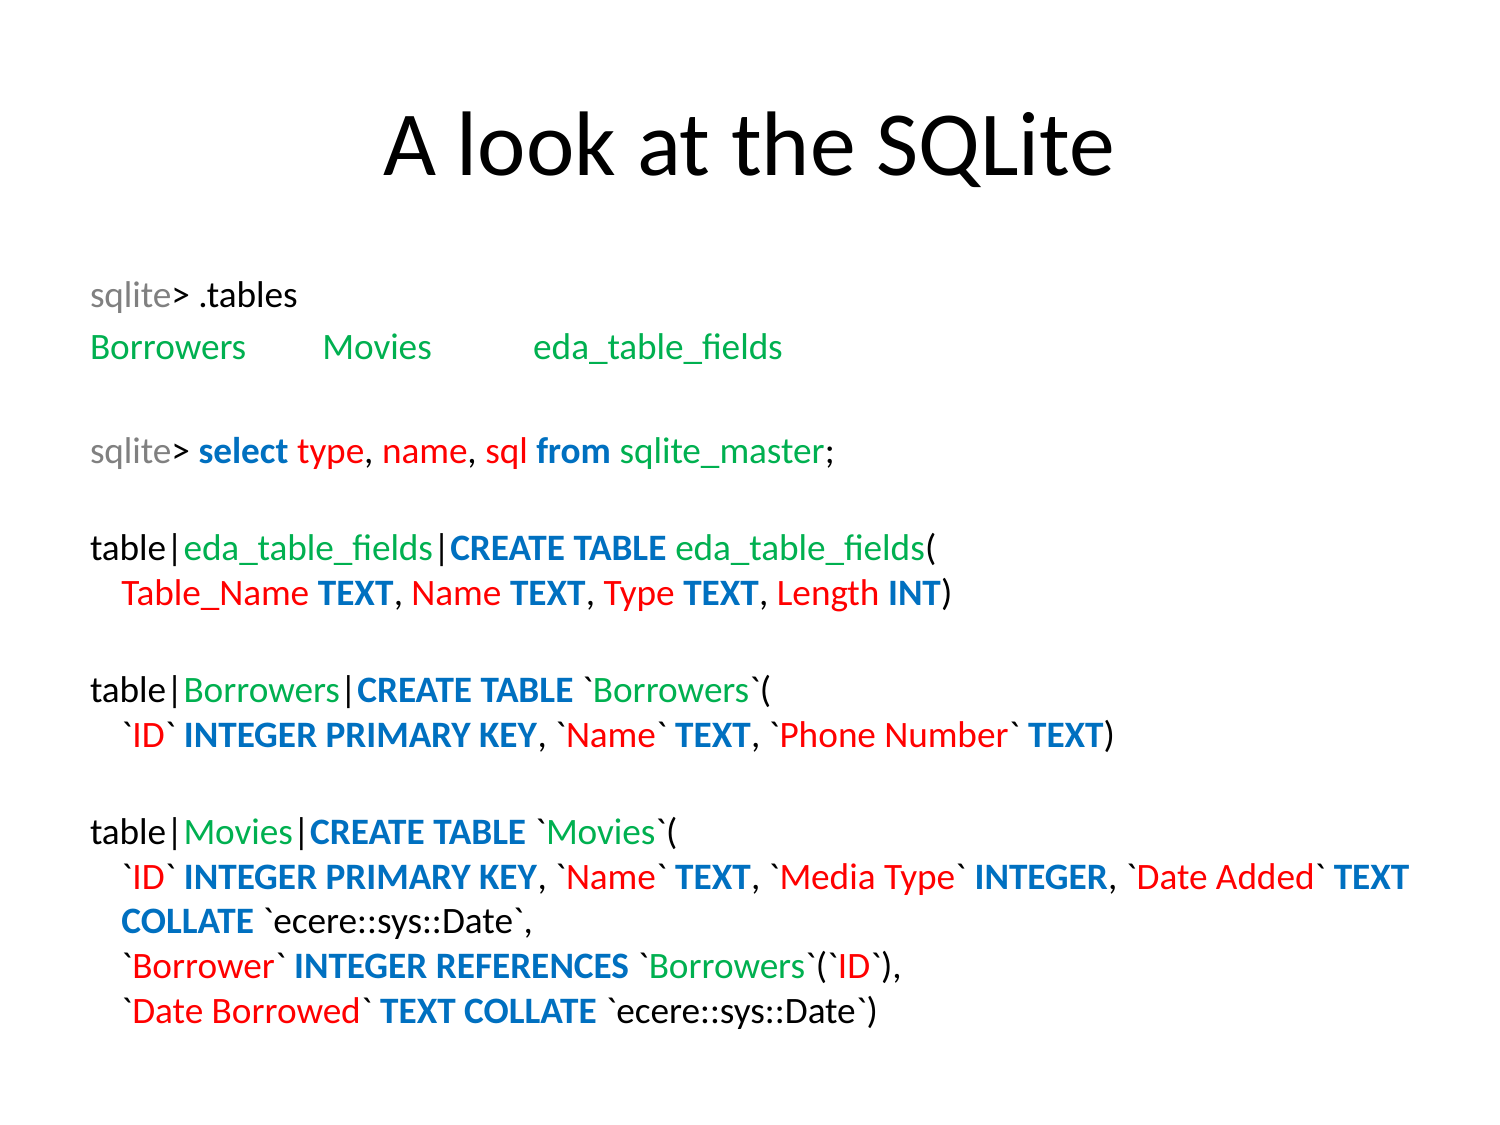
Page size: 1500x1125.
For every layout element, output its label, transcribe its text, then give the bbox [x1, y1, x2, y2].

list sqlite> .tables Borrowers Movies eda_table_fields sqlite> select type, name, sql from sqlite_master; table|eda_table_fields|CREATE TABLE eda_table_fields( Table_Name TEXT, Name TEXT, Type TEXT, Length INT) table|Borrowers|CREATE TABLE `Borrowers`( `ID` INTEGER PRIMARY KEY, `Name` TEXT, `Phone Number` TEXT) table|Movies|CREATE TABLE `Movies`( `ID` INTEGER PRIMARY KEY, `Name` TEXT, `Media Type` INTEGER, `Date Added` TEXT COLLATE `ecere::sys::Date`, `Borrower` INTEGER REFERENCES `Borrowers`(`ID`), `Date Borrowed` TEXT COLLATE `ecere::sys::Date`) [75, 262, 1425, 1050]
title A look at the SQLite [75, 45, 1425, 233]
